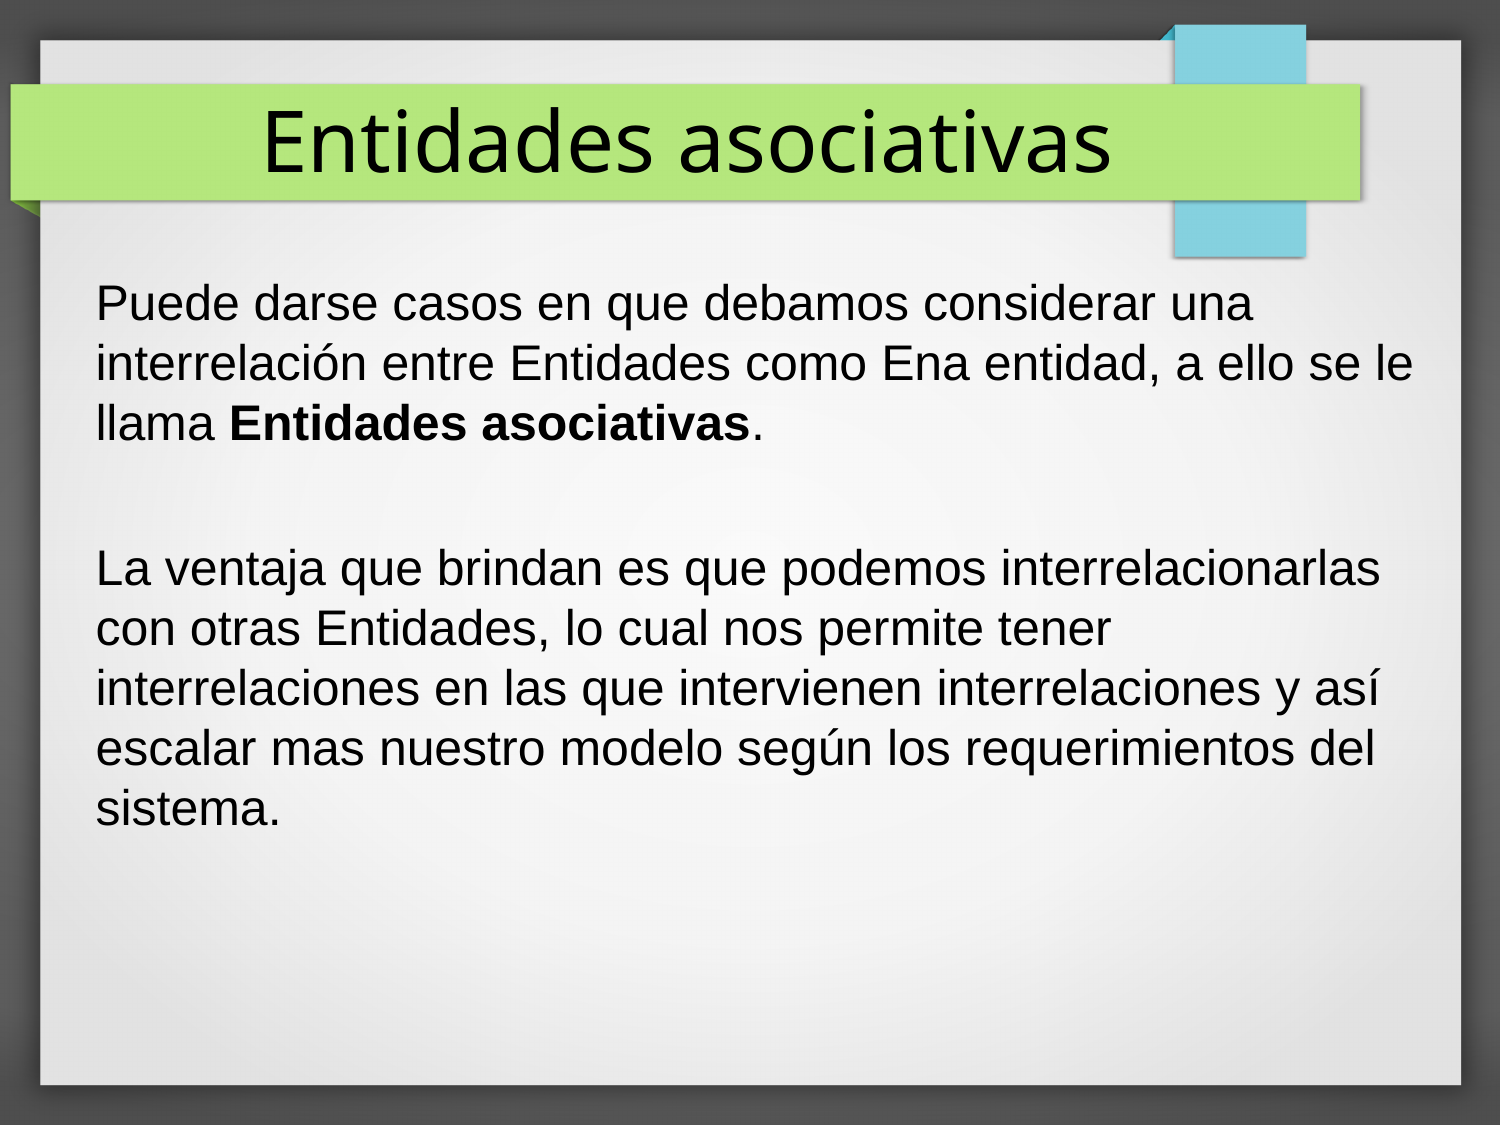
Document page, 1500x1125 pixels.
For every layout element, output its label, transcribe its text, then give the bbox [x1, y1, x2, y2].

picture [0, 0, 1500, 1125]
text_box Entidades asociativas [74, 28, 1300, 249]
text_box Puede darse casos en que debamos considerar una interrelación entre Entidades como Ena entidad, a ello se le llama Entidades asociativas. La ventaja que brindan es que podemos interrelacionarlas con otras Entidades, lo cual nos permite tener interrelaciones en las que intervienen interrelaciones y así escalar mas nuestro modelo según los requerimientos del sistema. [75, 262, 1453, 1005]
